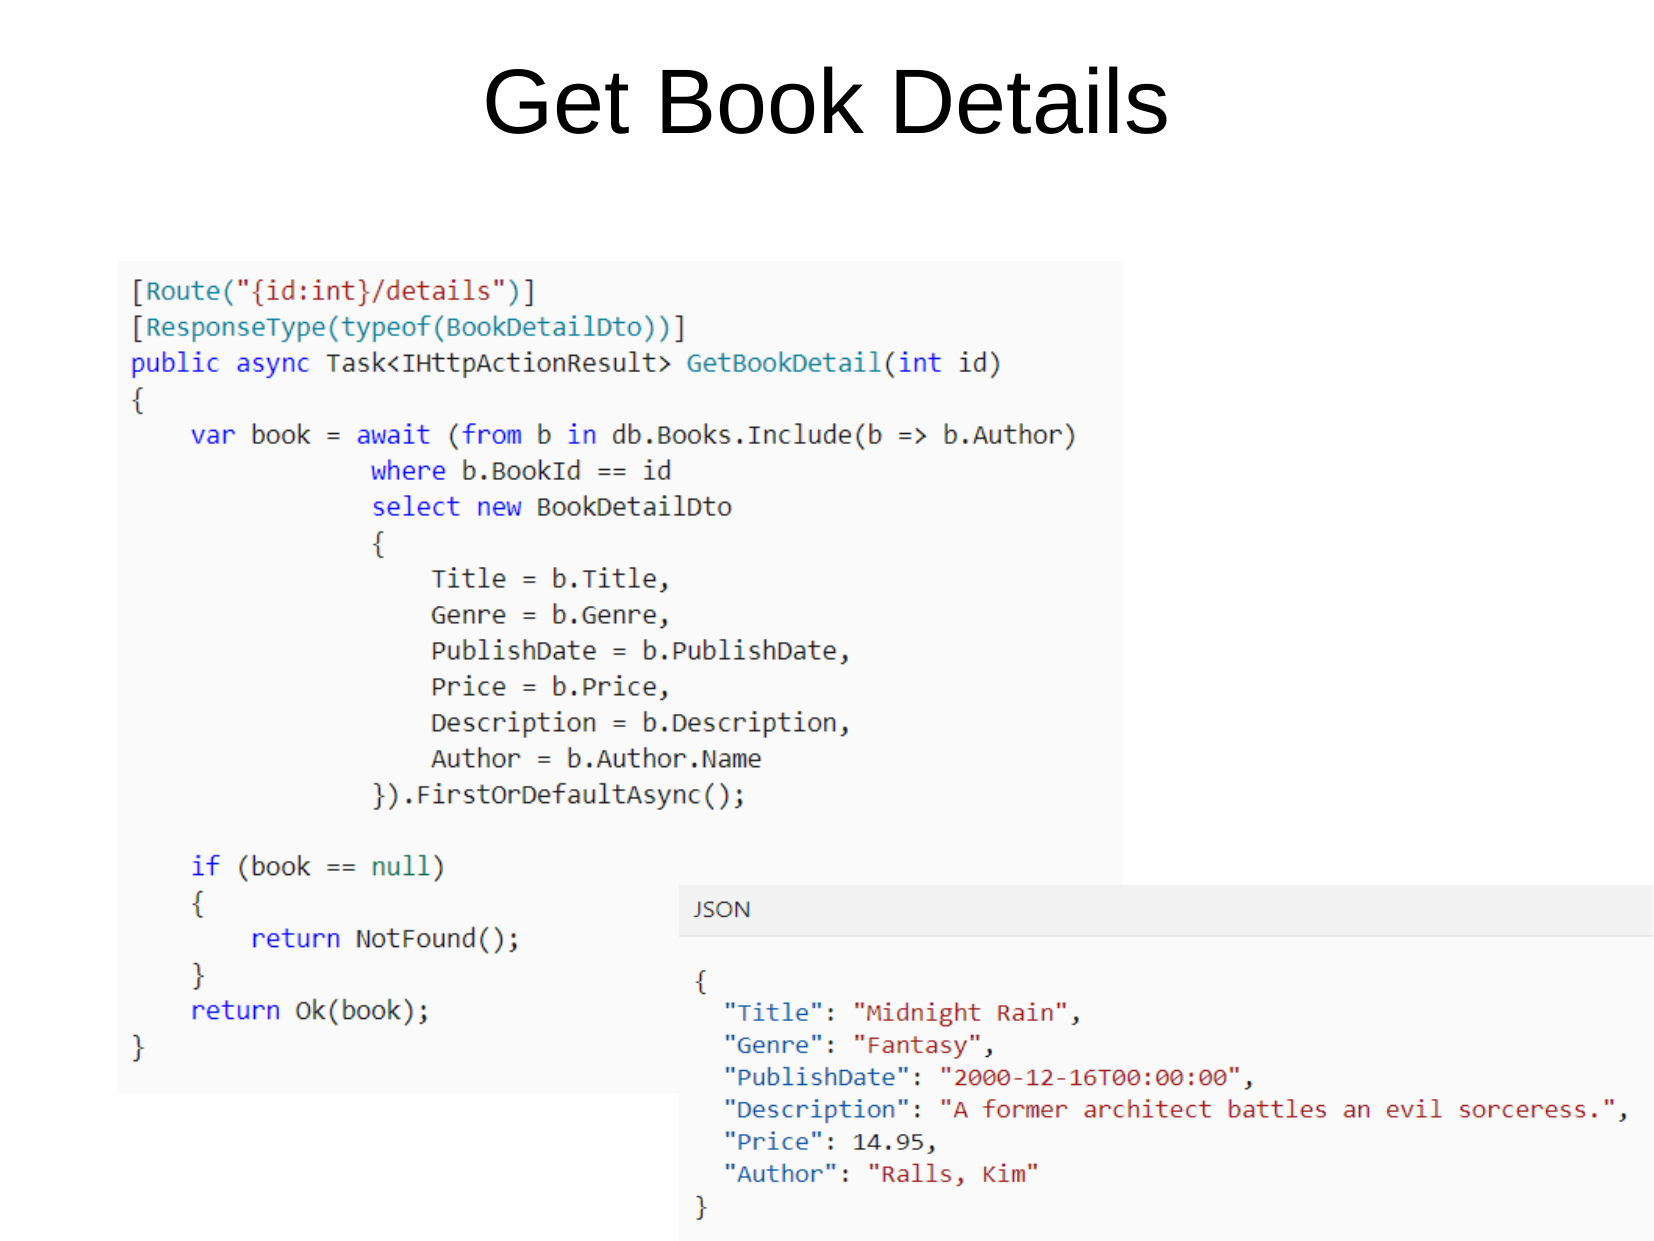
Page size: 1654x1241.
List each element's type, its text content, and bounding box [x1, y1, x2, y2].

picture [118, 261, 1654, 1241]
title Get Book Details [82, 49, 1571, 257]
